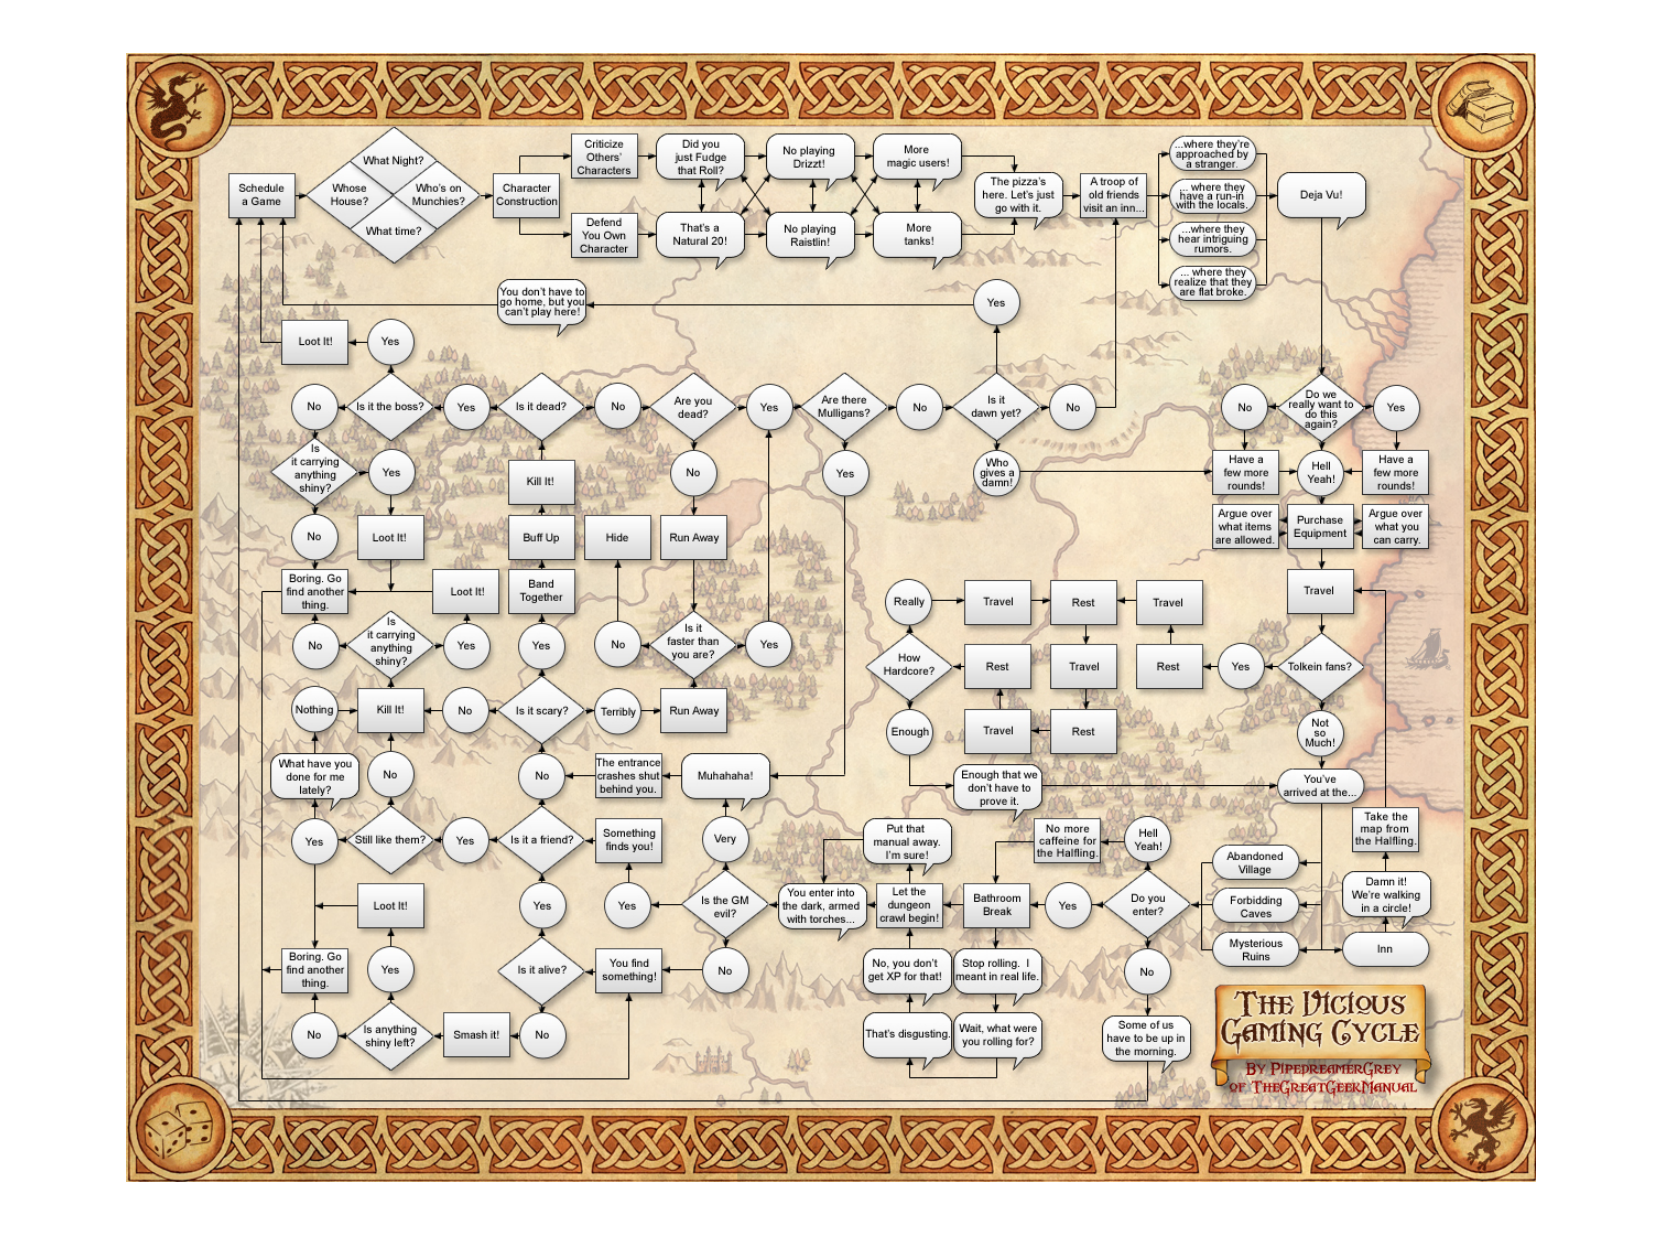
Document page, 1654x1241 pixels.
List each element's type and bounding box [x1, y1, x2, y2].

picture [126, 53, 1536, 1182]
